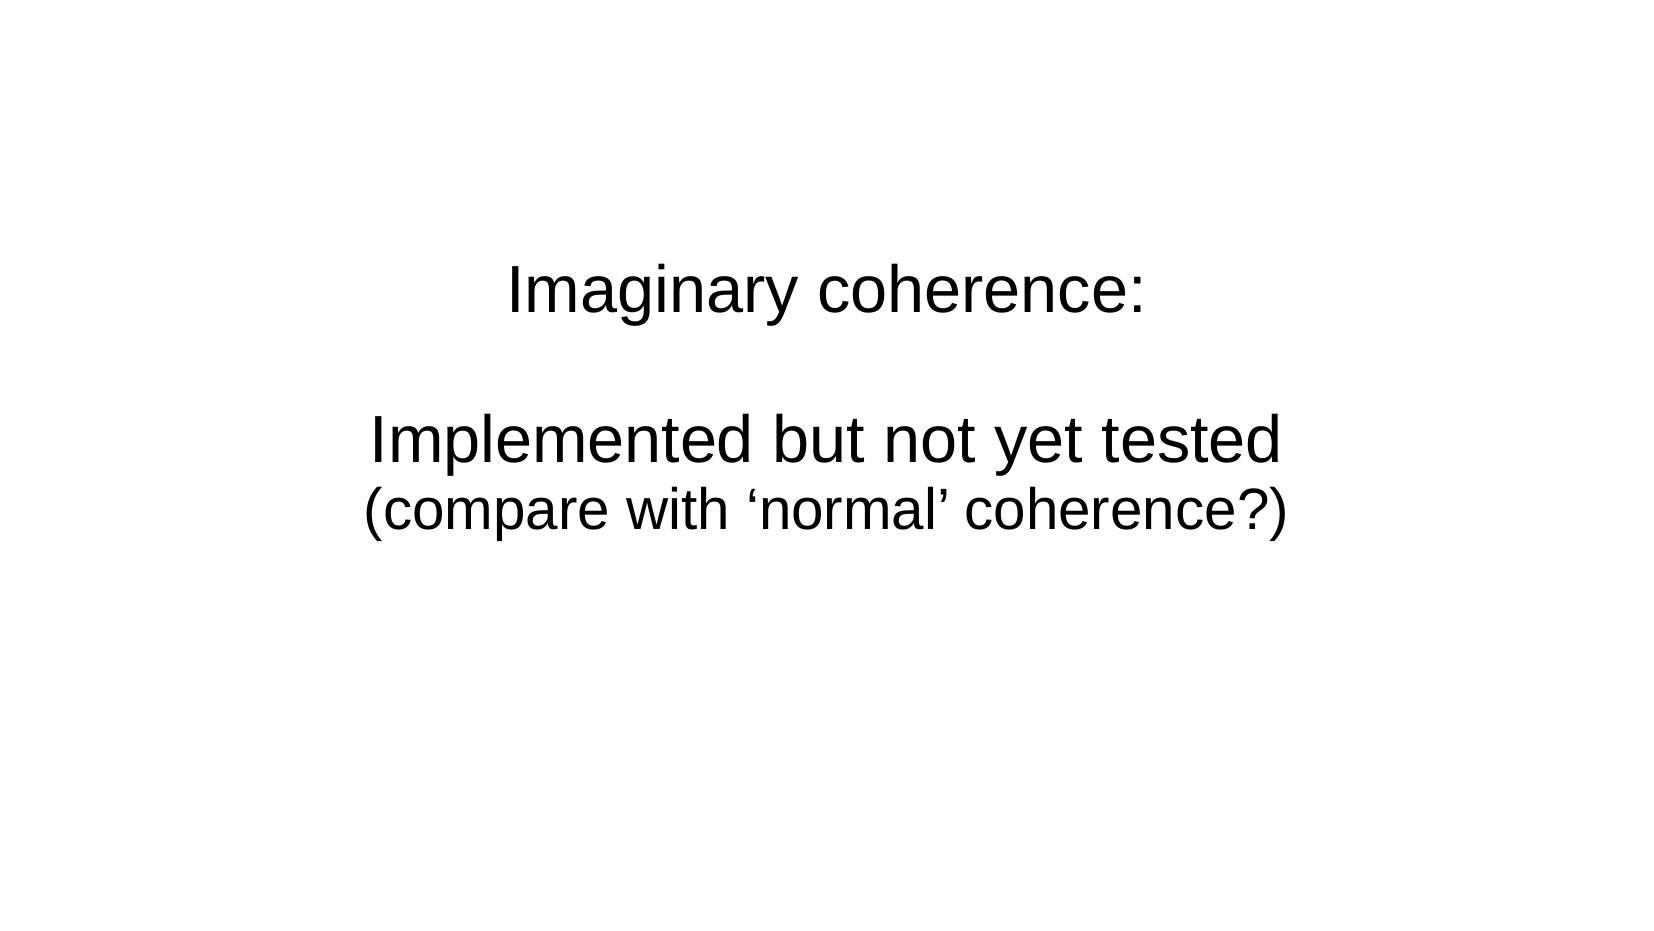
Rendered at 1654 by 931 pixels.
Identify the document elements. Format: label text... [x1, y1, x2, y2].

subtitle Imaginary coherence: Implemented but not yet tested (compare with ‘normal’ coherence?) [82, 37, 1571, 757]
